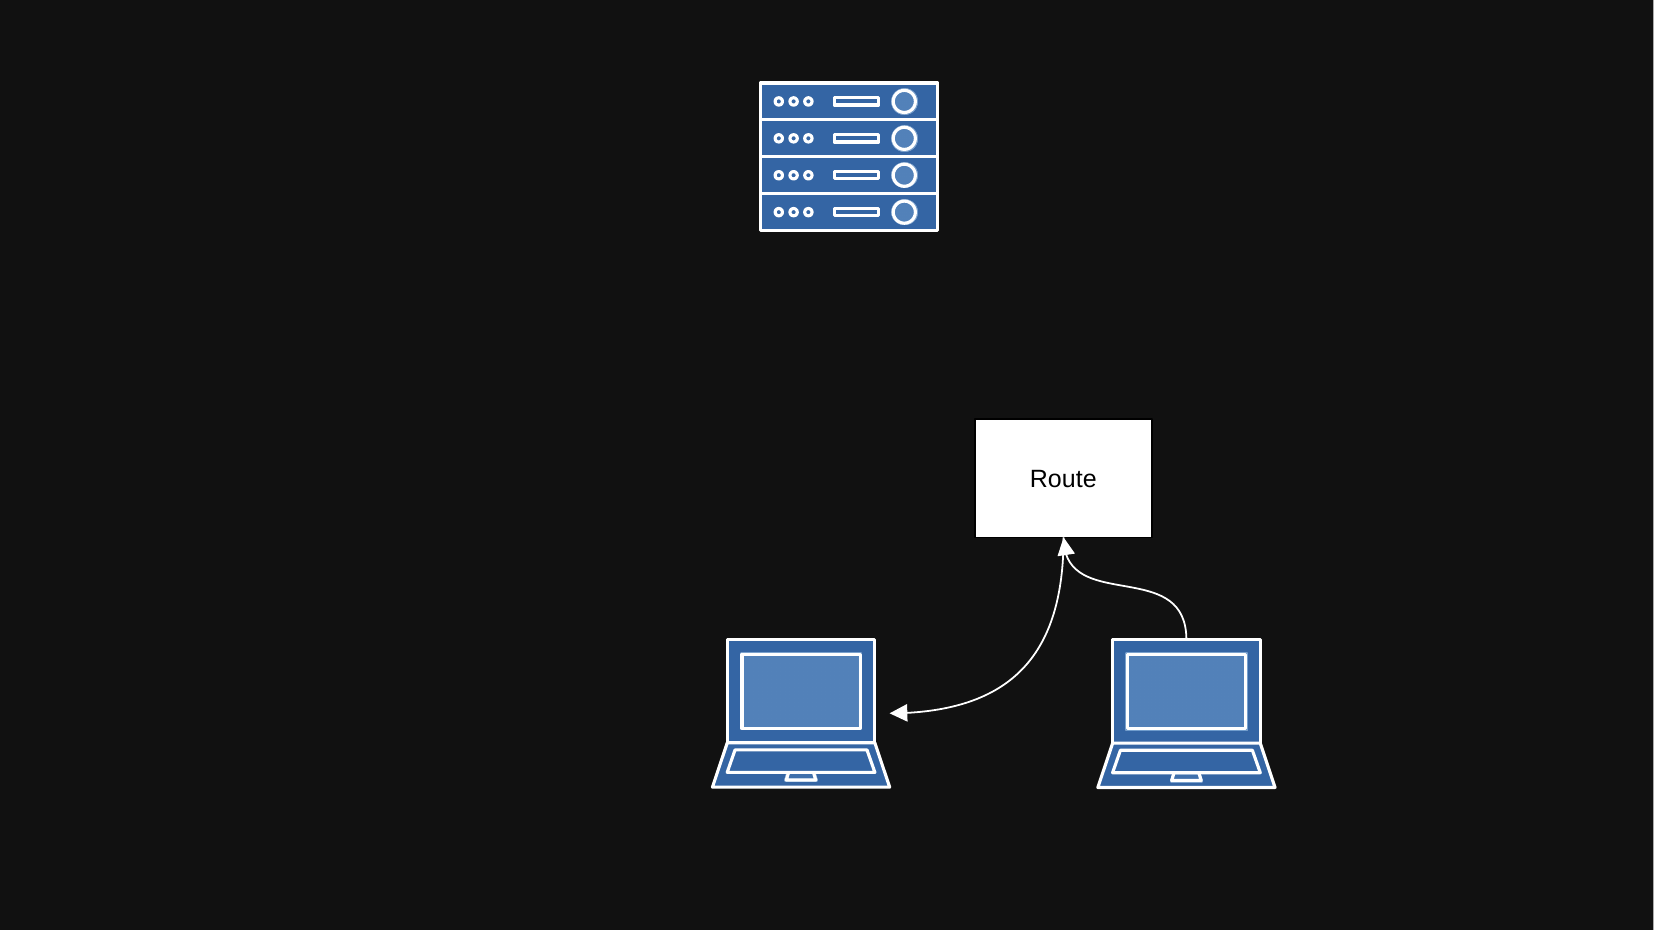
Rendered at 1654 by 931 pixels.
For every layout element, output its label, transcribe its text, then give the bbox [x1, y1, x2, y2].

text_box Route [975, 419, 1153, 538]
text_box [760, 82, 938, 231]
text_box [1097, 639, 1276, 788]
text_box [712, 639, 890, 788]
